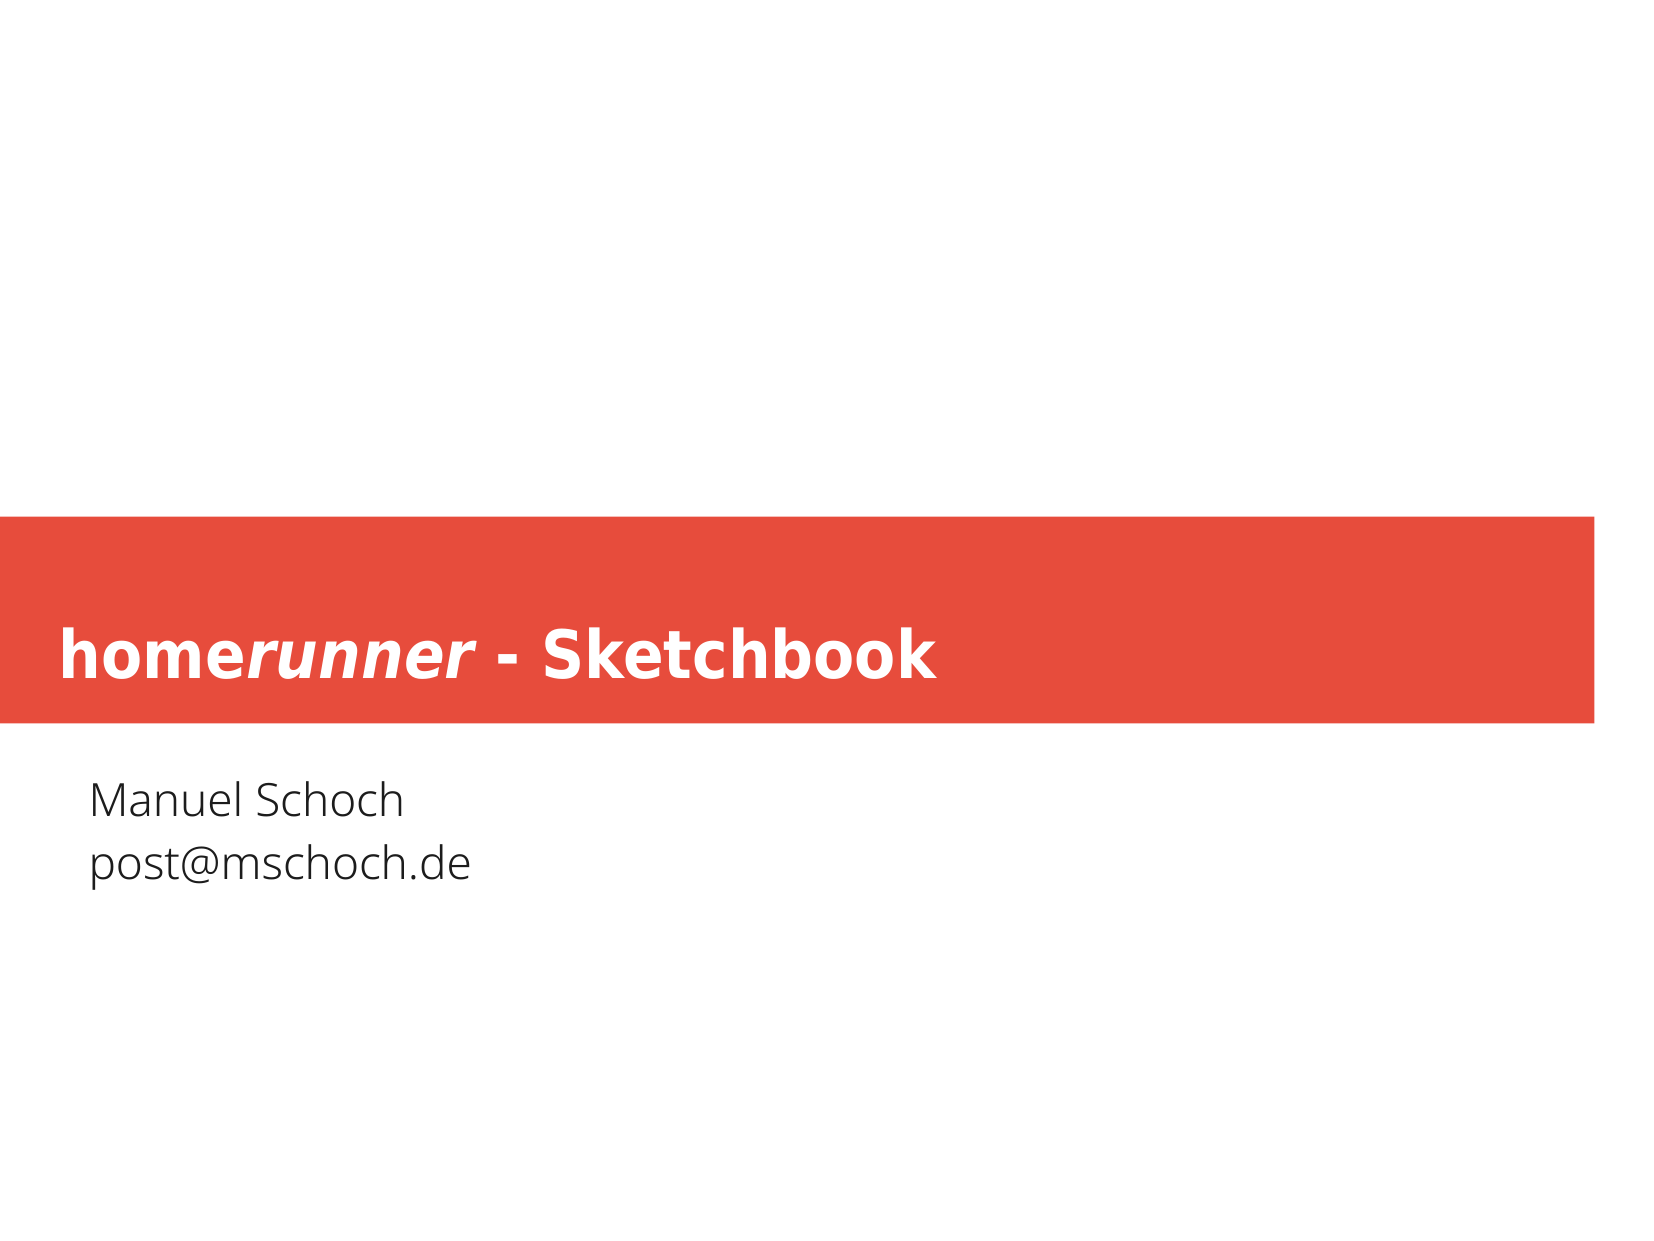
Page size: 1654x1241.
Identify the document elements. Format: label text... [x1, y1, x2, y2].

subtitle Manuel Schoch post@mschoch.de [88, 767, 1595, 1182]
title homerunner - Sketchbook [59, 546, 1595, 694]
